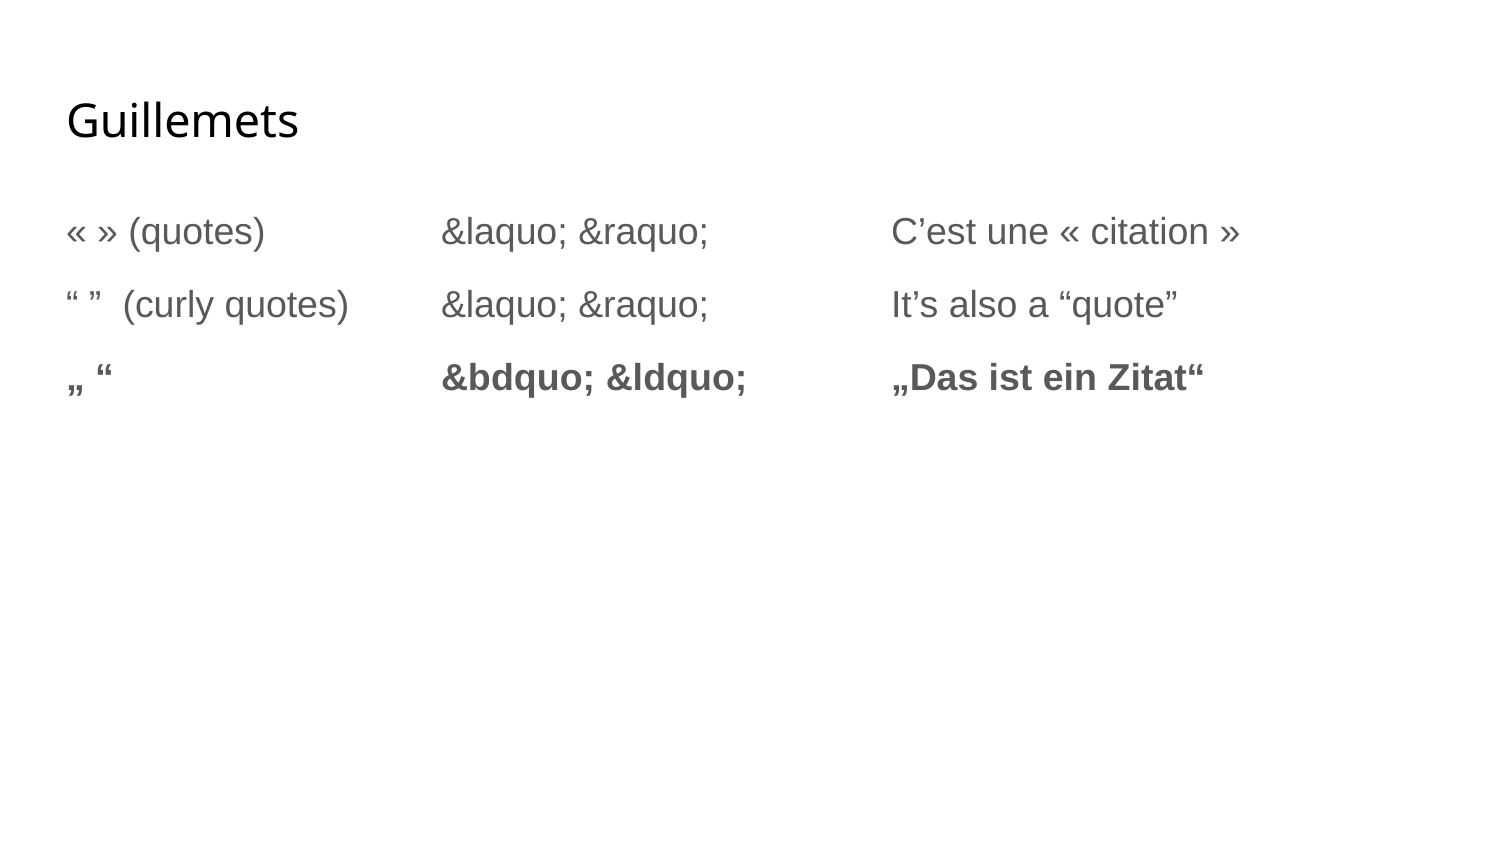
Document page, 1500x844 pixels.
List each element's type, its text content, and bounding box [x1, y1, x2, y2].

list « » (quotes) &laquo; &raquo; C’est une « citation » “ ” (curly quotes) &laquo; &raquo; It’s also a “quote” „ “ &bdquo; &ldquo; „Das ist ein Zitat“ [51, 189, 1449, 750]
title Guillemets [51, 72, 1449, 167]
